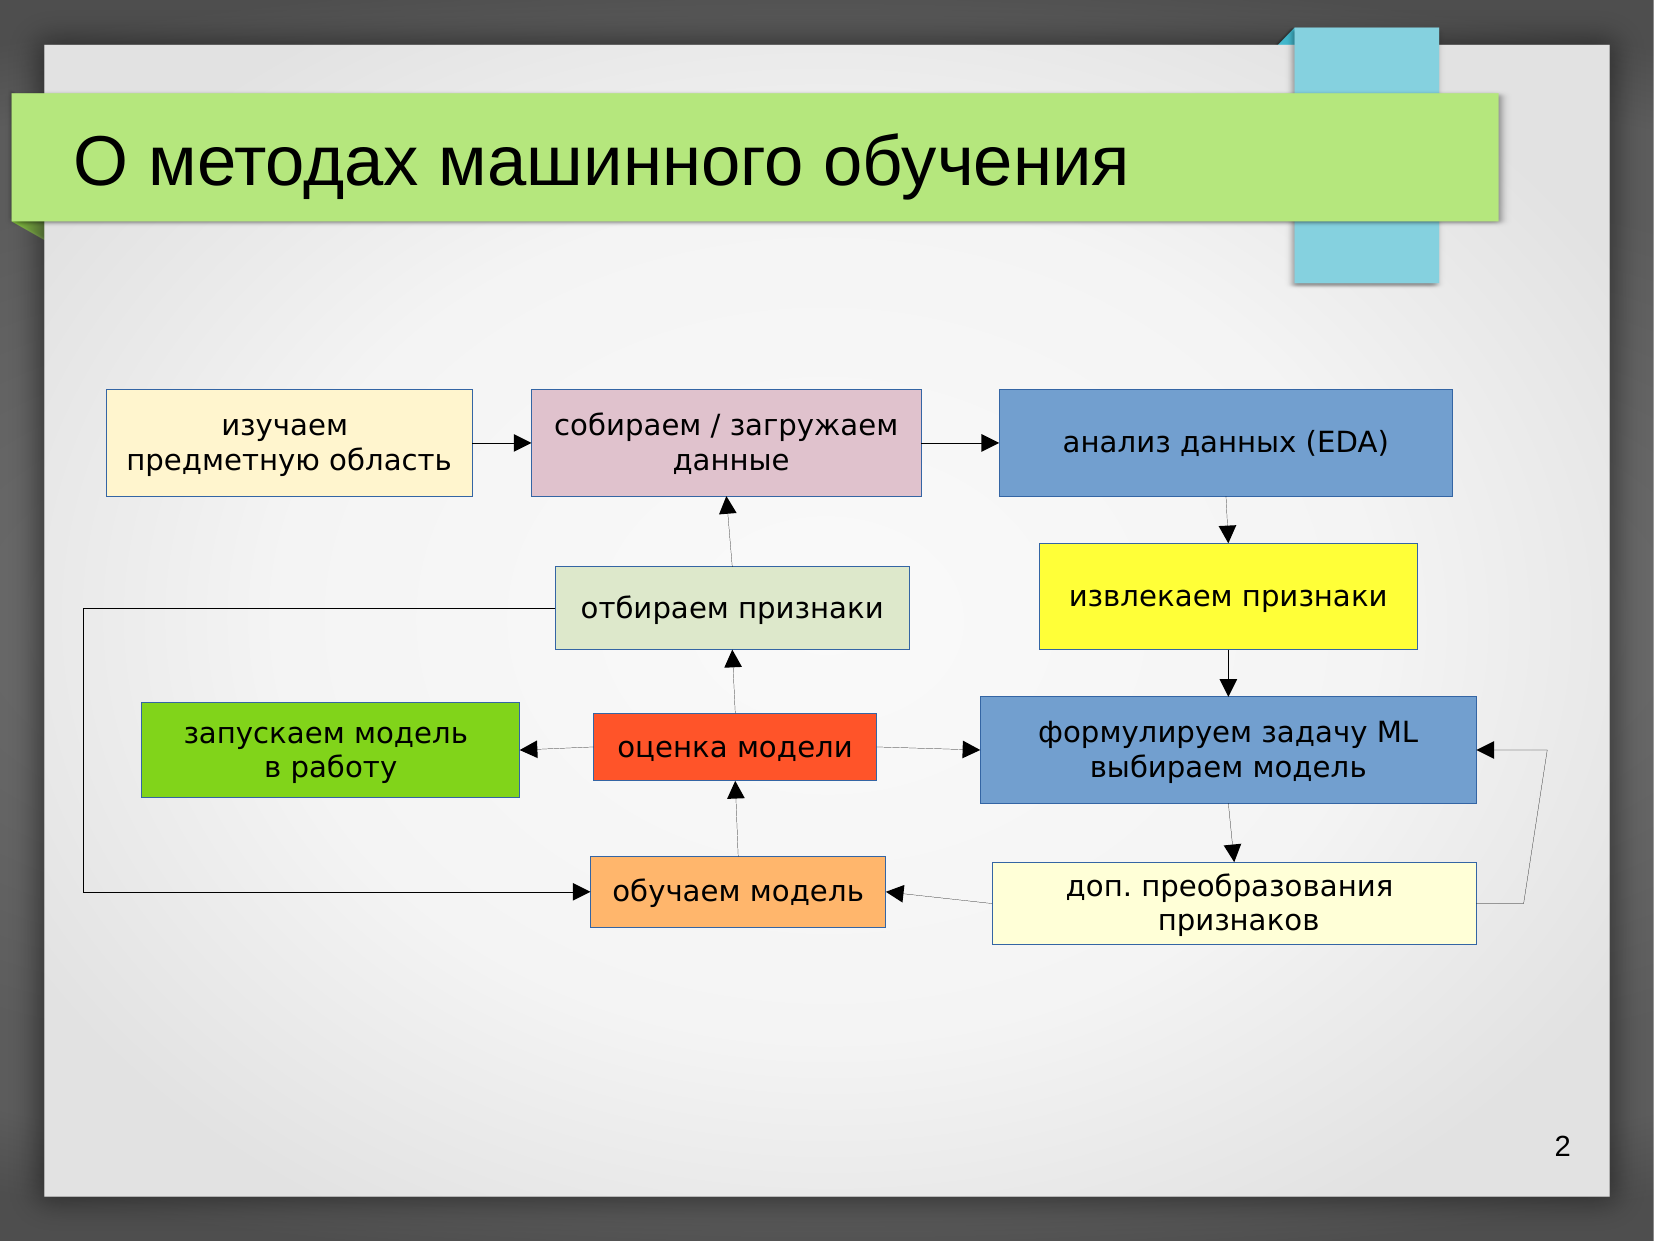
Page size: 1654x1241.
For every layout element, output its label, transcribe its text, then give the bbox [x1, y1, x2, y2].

text_box отбираем признаки [555, 566, 910, 650]
text_box формулируем задачу ML выбираем модель [980, 696, 1477, 804]
text_box изучаем предметную область [106, 389, 473, 497]
text_box извлекаем признаки [1039, 543, 1418, 650]
text_box оценка модели [593, 713, 877, 781]
text_box обучаем модель [590, 856, 886, 928]
text_box запускаем модель в работу [141, 702, 520, 798]
text_box анализ данных (EDA) [999, 389, 1453, 497]
text_box доп. преобразования признаков [992, 862, 1477, 945]
picture [0, 0, 1654, 1241]
title О методах машинного обучения [23, 121, 1182, 201]
text_box собираем / загружаем данные [531, 389, 922, 497]
